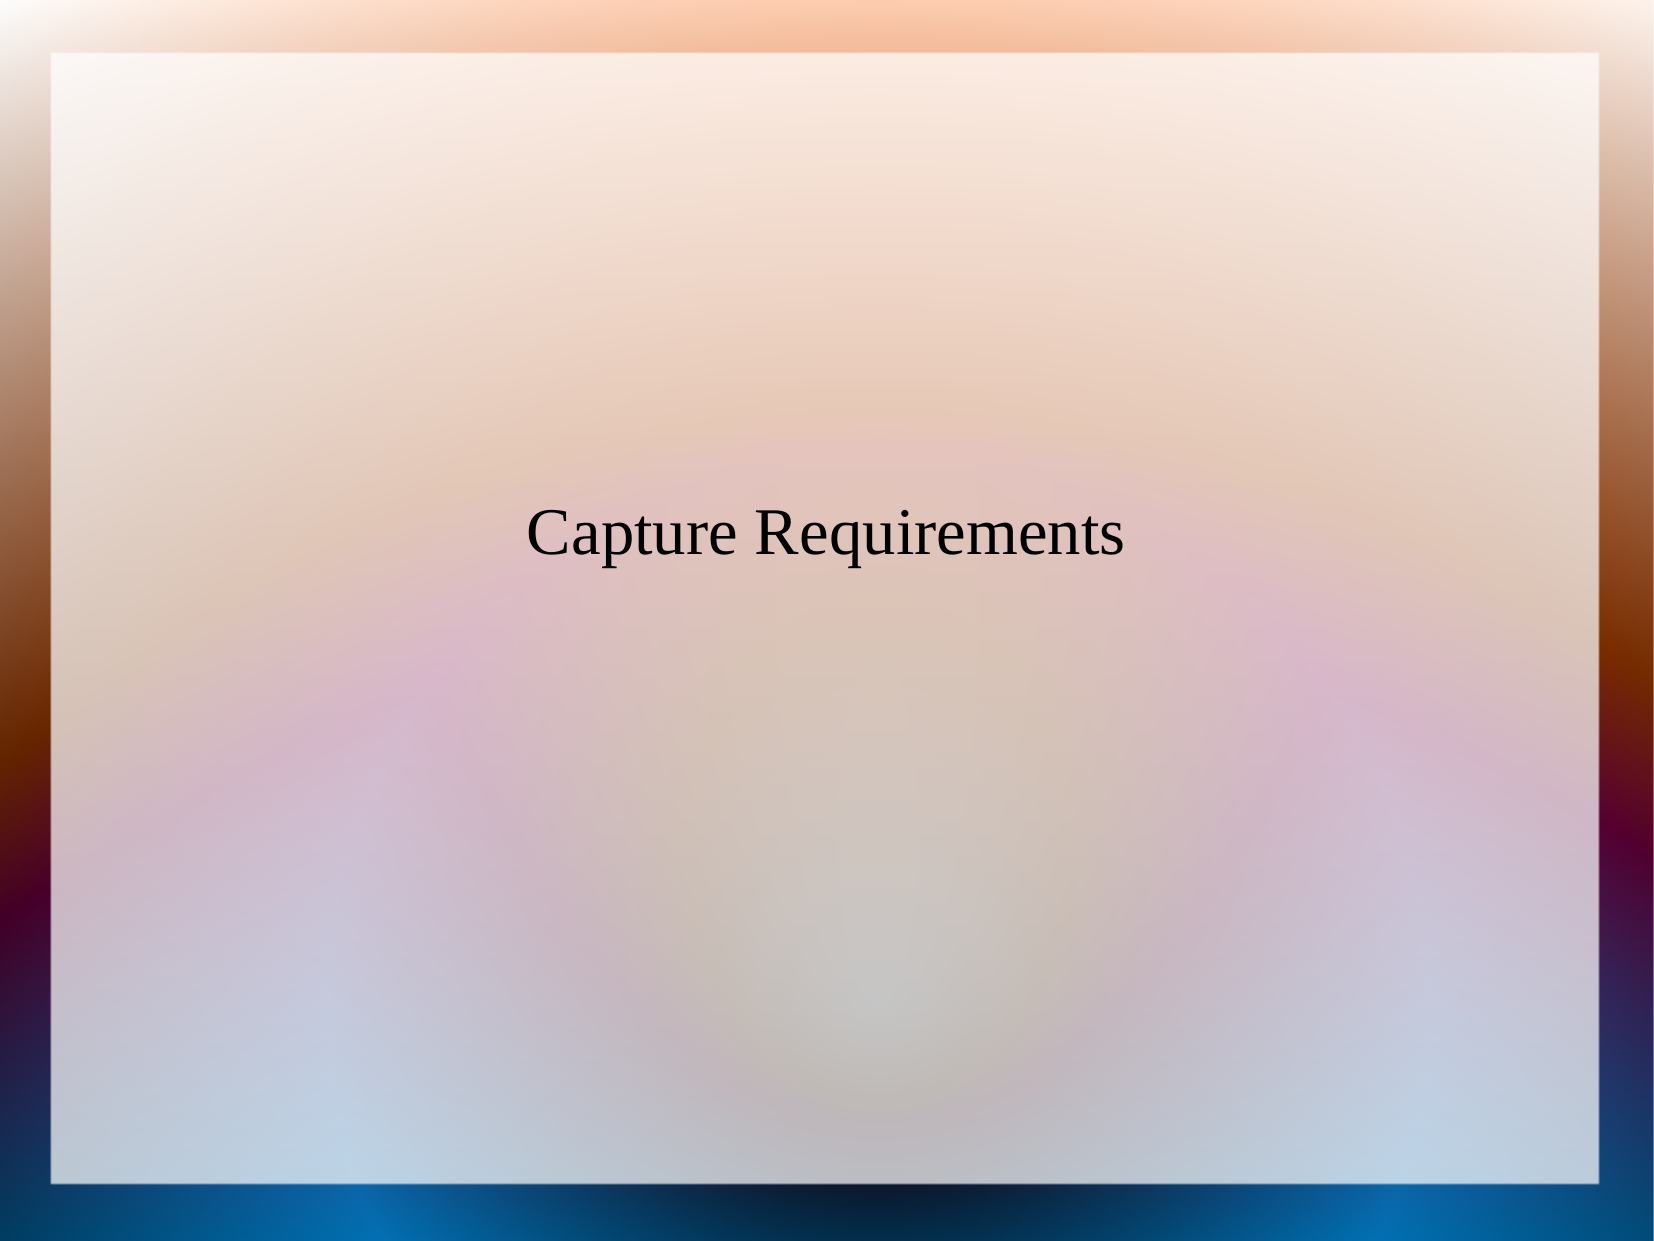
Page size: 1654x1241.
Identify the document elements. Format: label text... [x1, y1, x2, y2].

picture [0, 0, 1654, 1241]
subtitle Capture Requirements [82, 55, 1571, 1010]
